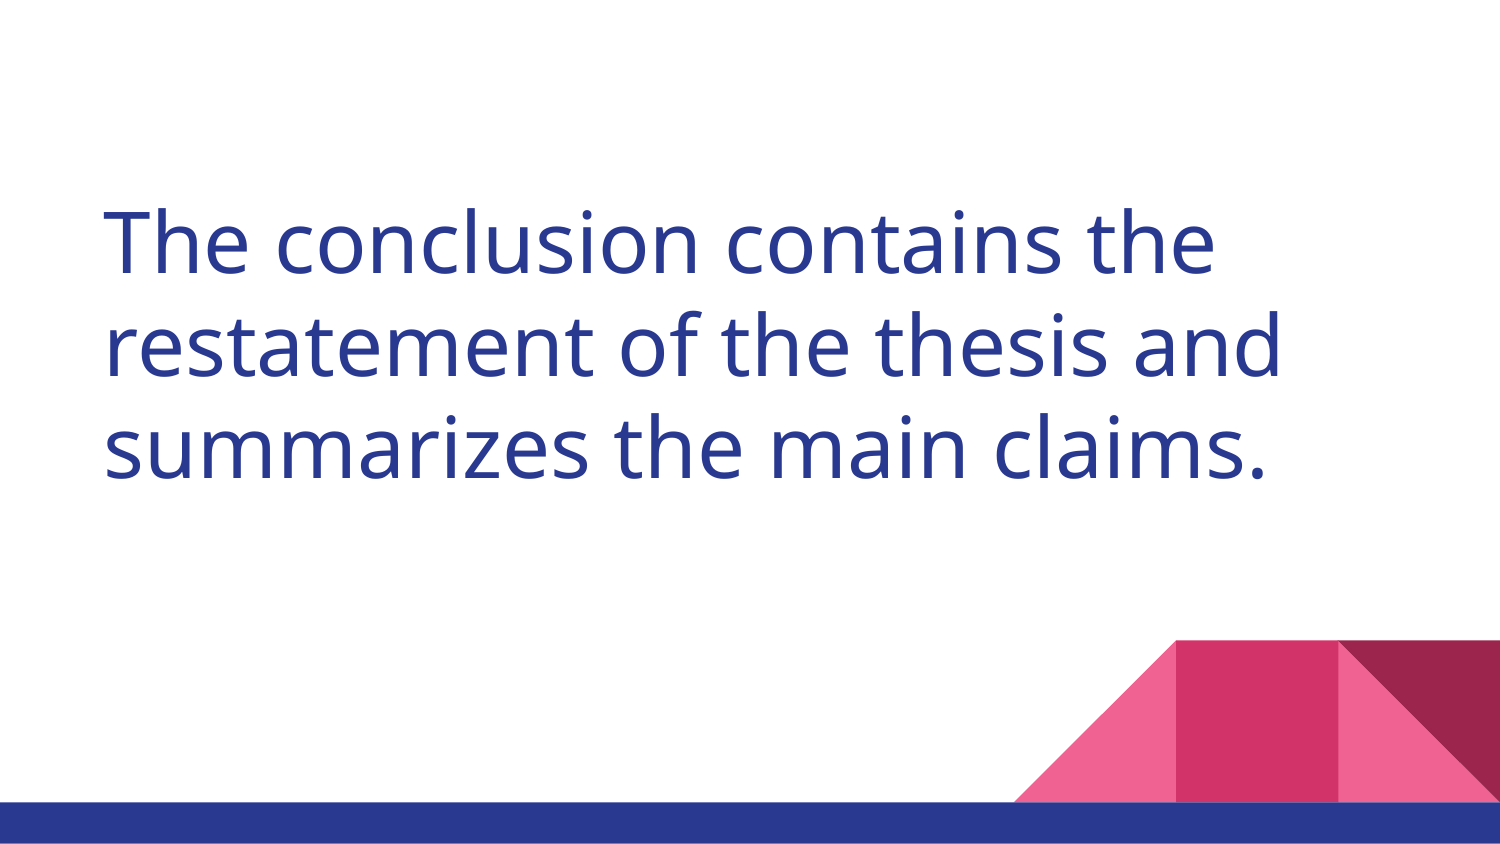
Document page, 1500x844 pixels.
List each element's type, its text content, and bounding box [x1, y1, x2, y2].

title The conclusion contains the restatement of the thesis and summarizes the main claims. [88, 173, 1487, 273]
